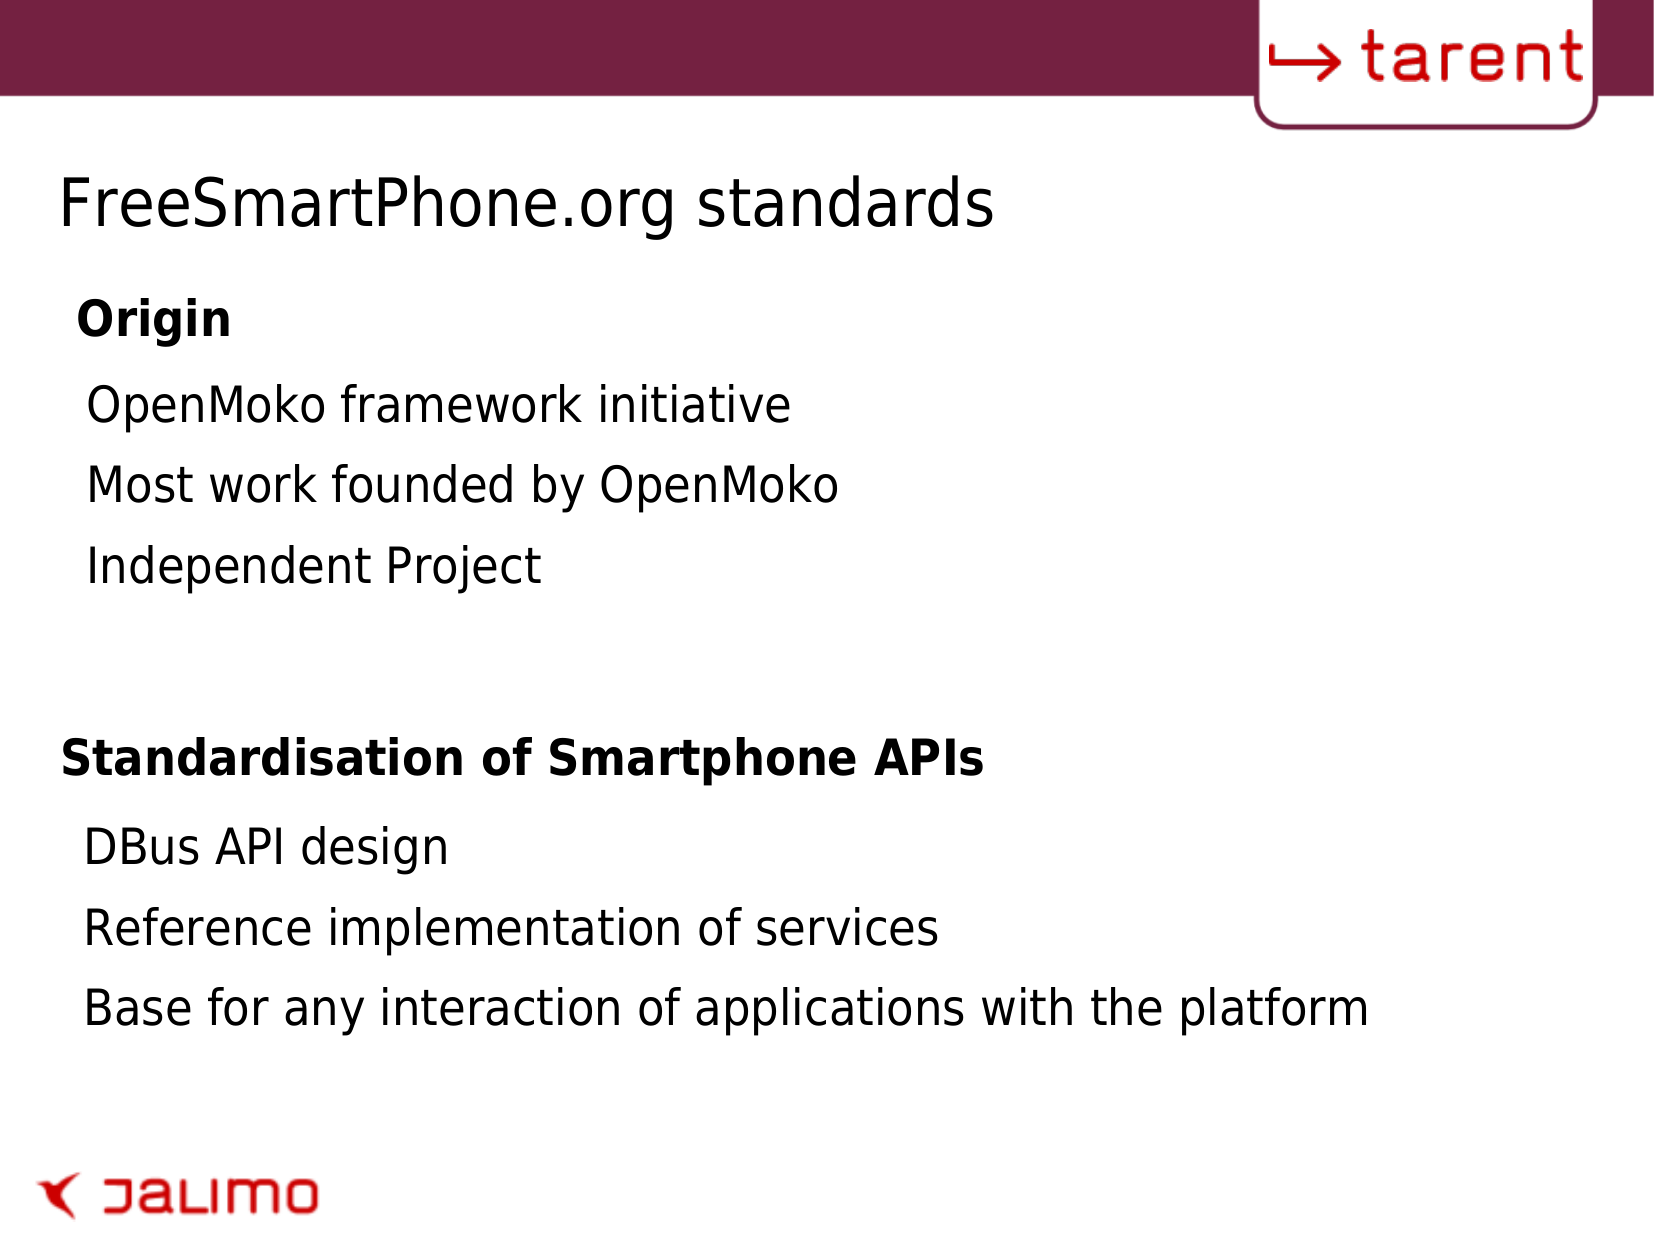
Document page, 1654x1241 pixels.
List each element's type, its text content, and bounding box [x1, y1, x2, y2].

list Origin [59, 290, 1571, 382]
picture [32, 1171, 324, 1222]
list DBus API design Reference implementation of services Base for any interaction of applications with the platform [65, 818, 1578, 1093]
list Standardisation of Smartphone APIs [42, 728, 1555, 820]
title FreeSmartPhone.org standards [59, 163, 1625, 242]
list OpenMoko framework initiative Most work founded by OpenMoko Independent Project [69, 375, 1581, 595]
picture [0, 0, 1654, 146]
